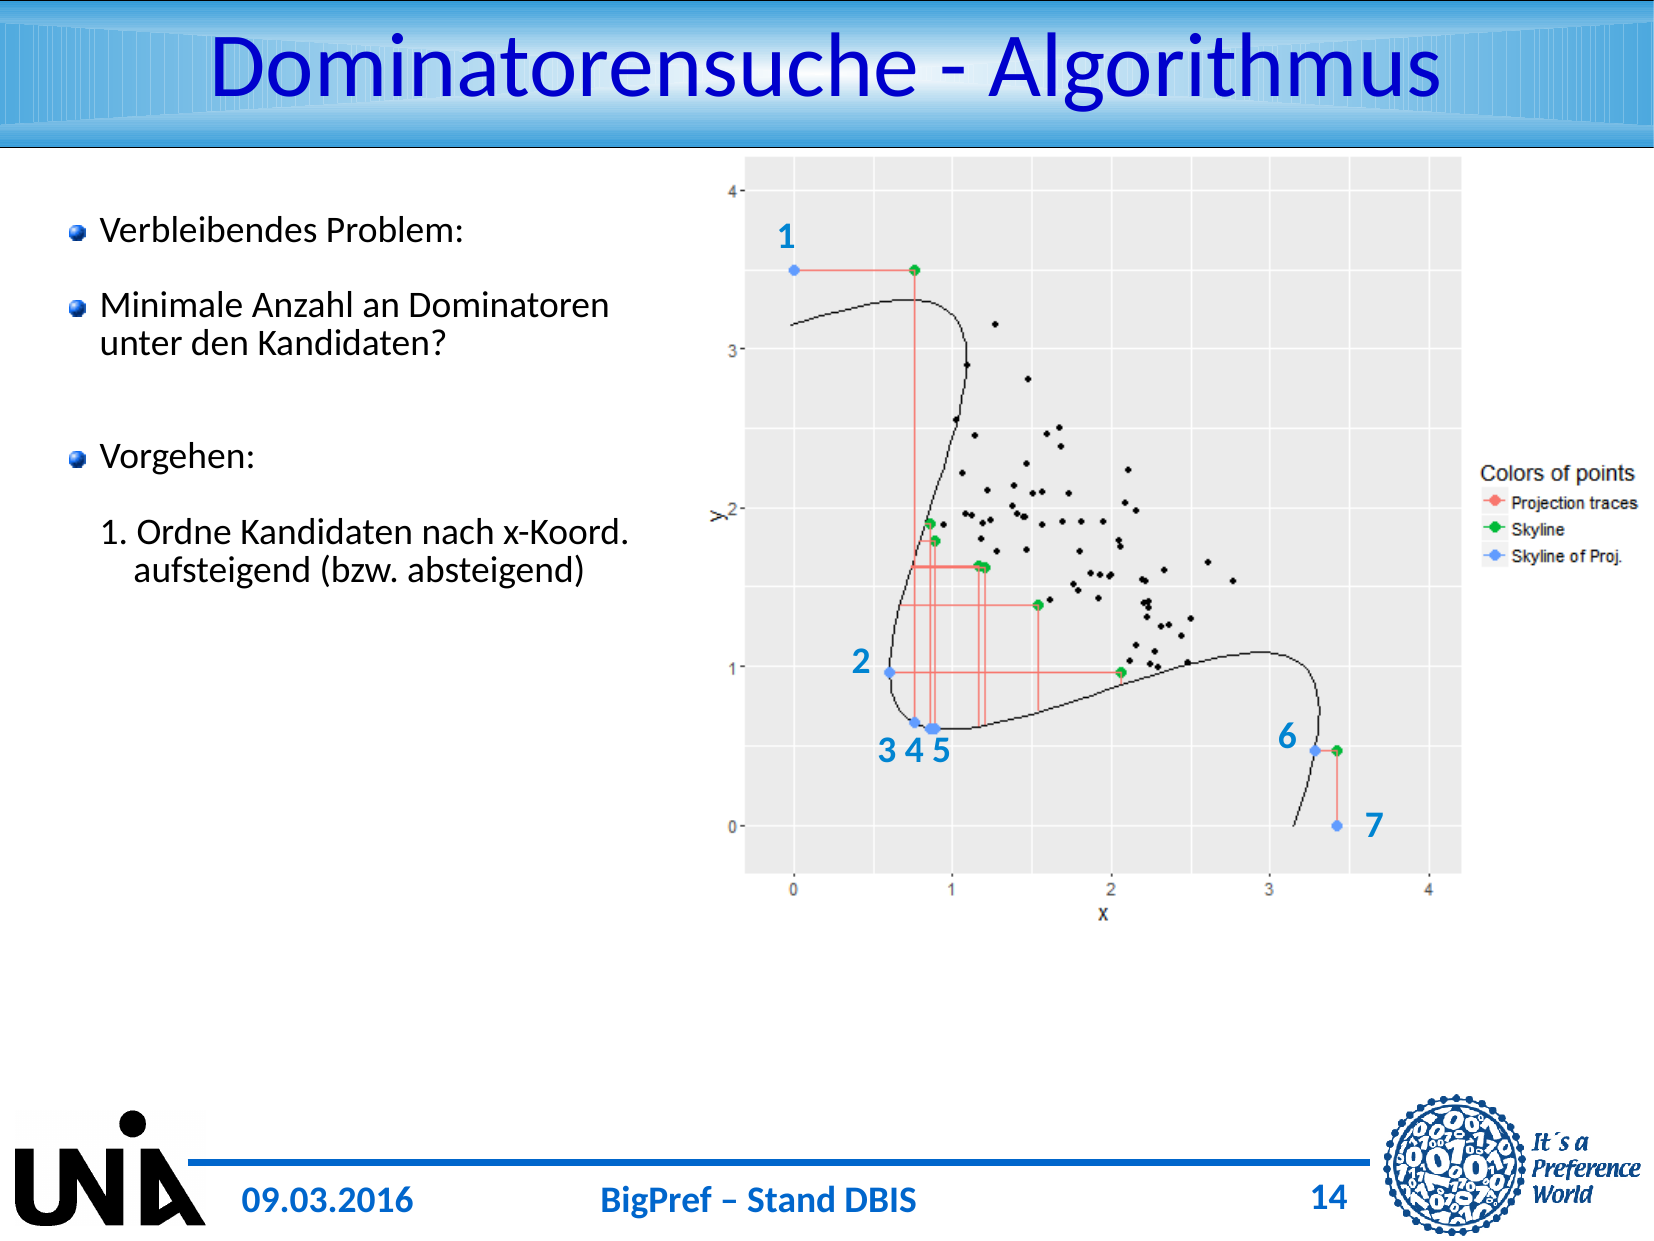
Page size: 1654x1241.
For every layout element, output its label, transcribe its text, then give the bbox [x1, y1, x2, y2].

text_box 6 [1263, 712, 1339, 774]
text_box 7 [1350, 801, 1426, 863]
text_box 2 [836, 637, 912, 699]
picture [692, 154, 1651, 938]
text_box 3 4 5 [862, 726, 1013, 788]
text_box 1 [761, 213, 837, 274]
picture [15, 1110, 206, 1226]
title Dominatorensuche - Algorithmus [0, 17, 1654, 130]
picture [1379, 1090, 1646, 1241]
text_box Verbleibendes Problem: Minimale Anzahl an Dominatoren unter den Kandidaten? Vorgehen: 1. Ordne Kandidaten nach x-Koord. aufsteigend (bzw. absteigend) [55, 206, 692, 863]
